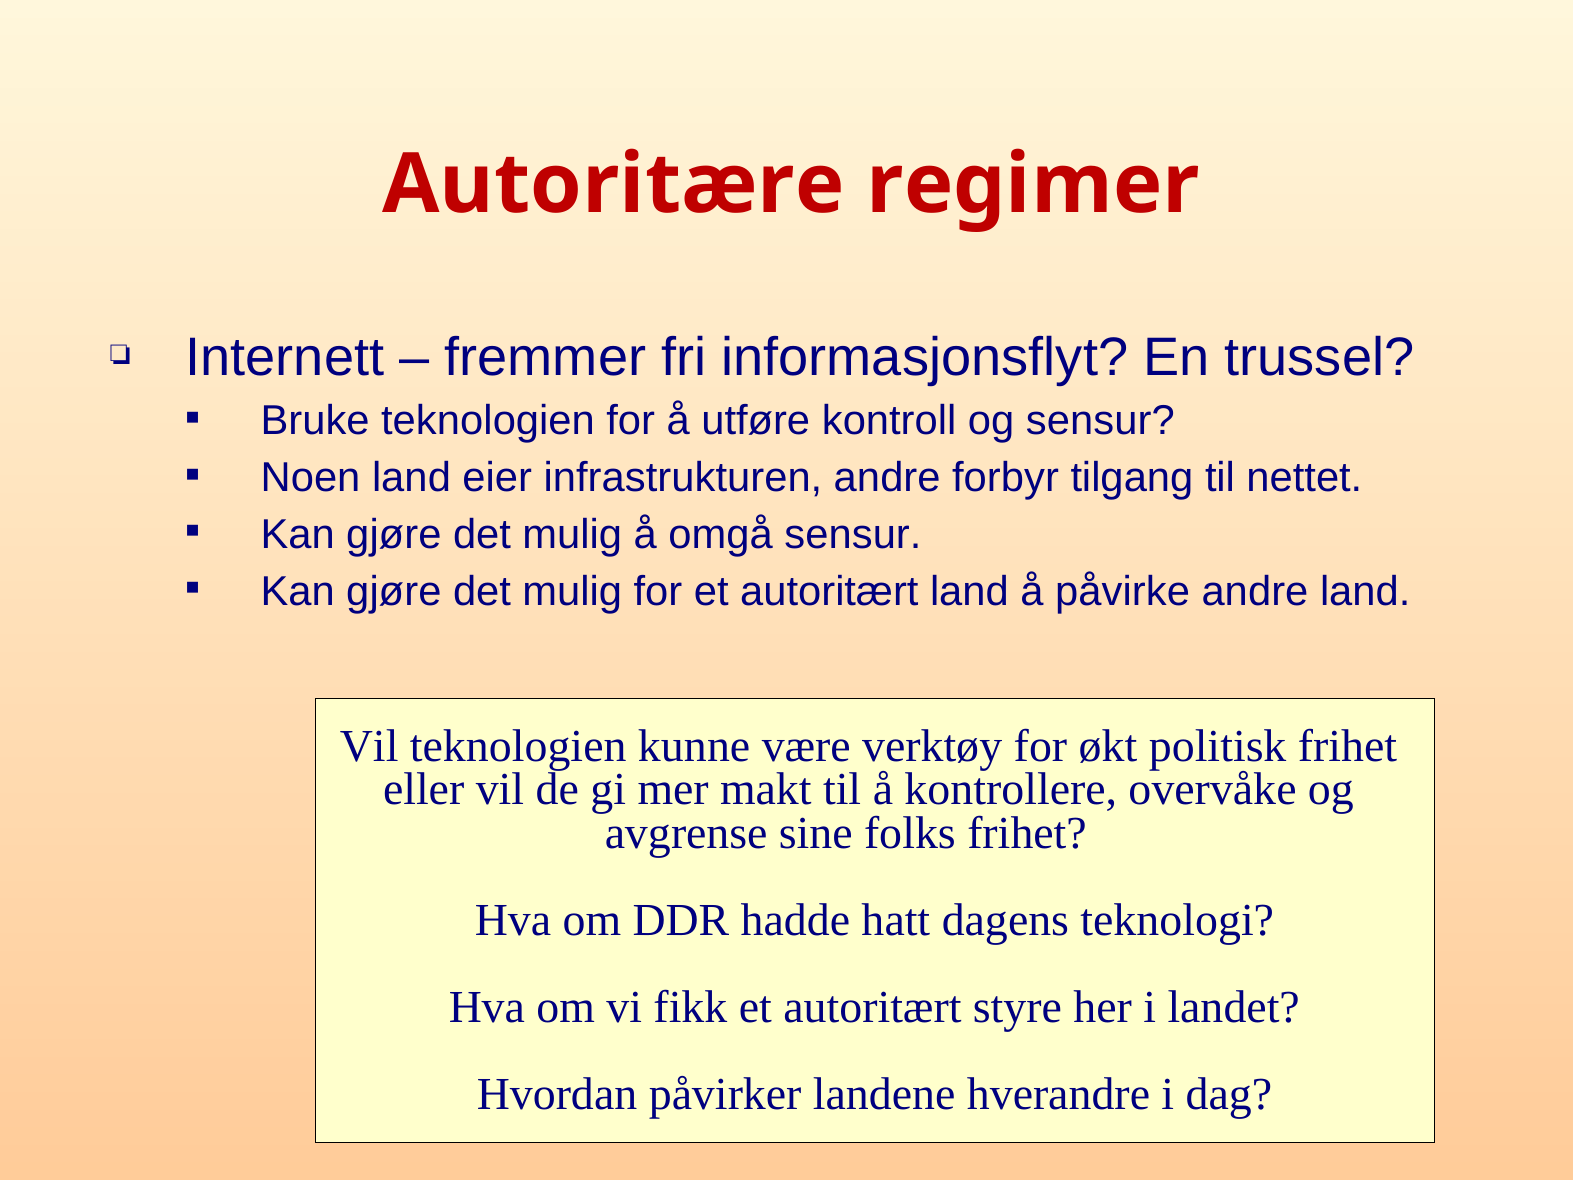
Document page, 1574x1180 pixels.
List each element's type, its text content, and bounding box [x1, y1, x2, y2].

title Autoritære regimer [39, 54, 1543, 309]
list Internett – fremmer fri informasjonsflyt? En trussel? Bruke teknologien for å utføre kontroll og sensur? Noen land eier infrastrukturen, andre forbyr tilgang til nettet. Kan gjøre det mulig å omgå sensur. Kan gjøre det mulig for et autoritært land å påvirke andre land. [110, 333, 1564, 1167]
text_box Vil teknologien kunne være verktøy for økt politisk frihet eller vil de gi mer makt til å kontrollere, overvåke og avgrense sine folks frihet? Hva om DDR hadde hatt dagens teknologi? Hva om vi fikk et autoritært styre her i landet? Hvordan påvirker landene hverandre i dag? [315, 698, 1435, 1143]
